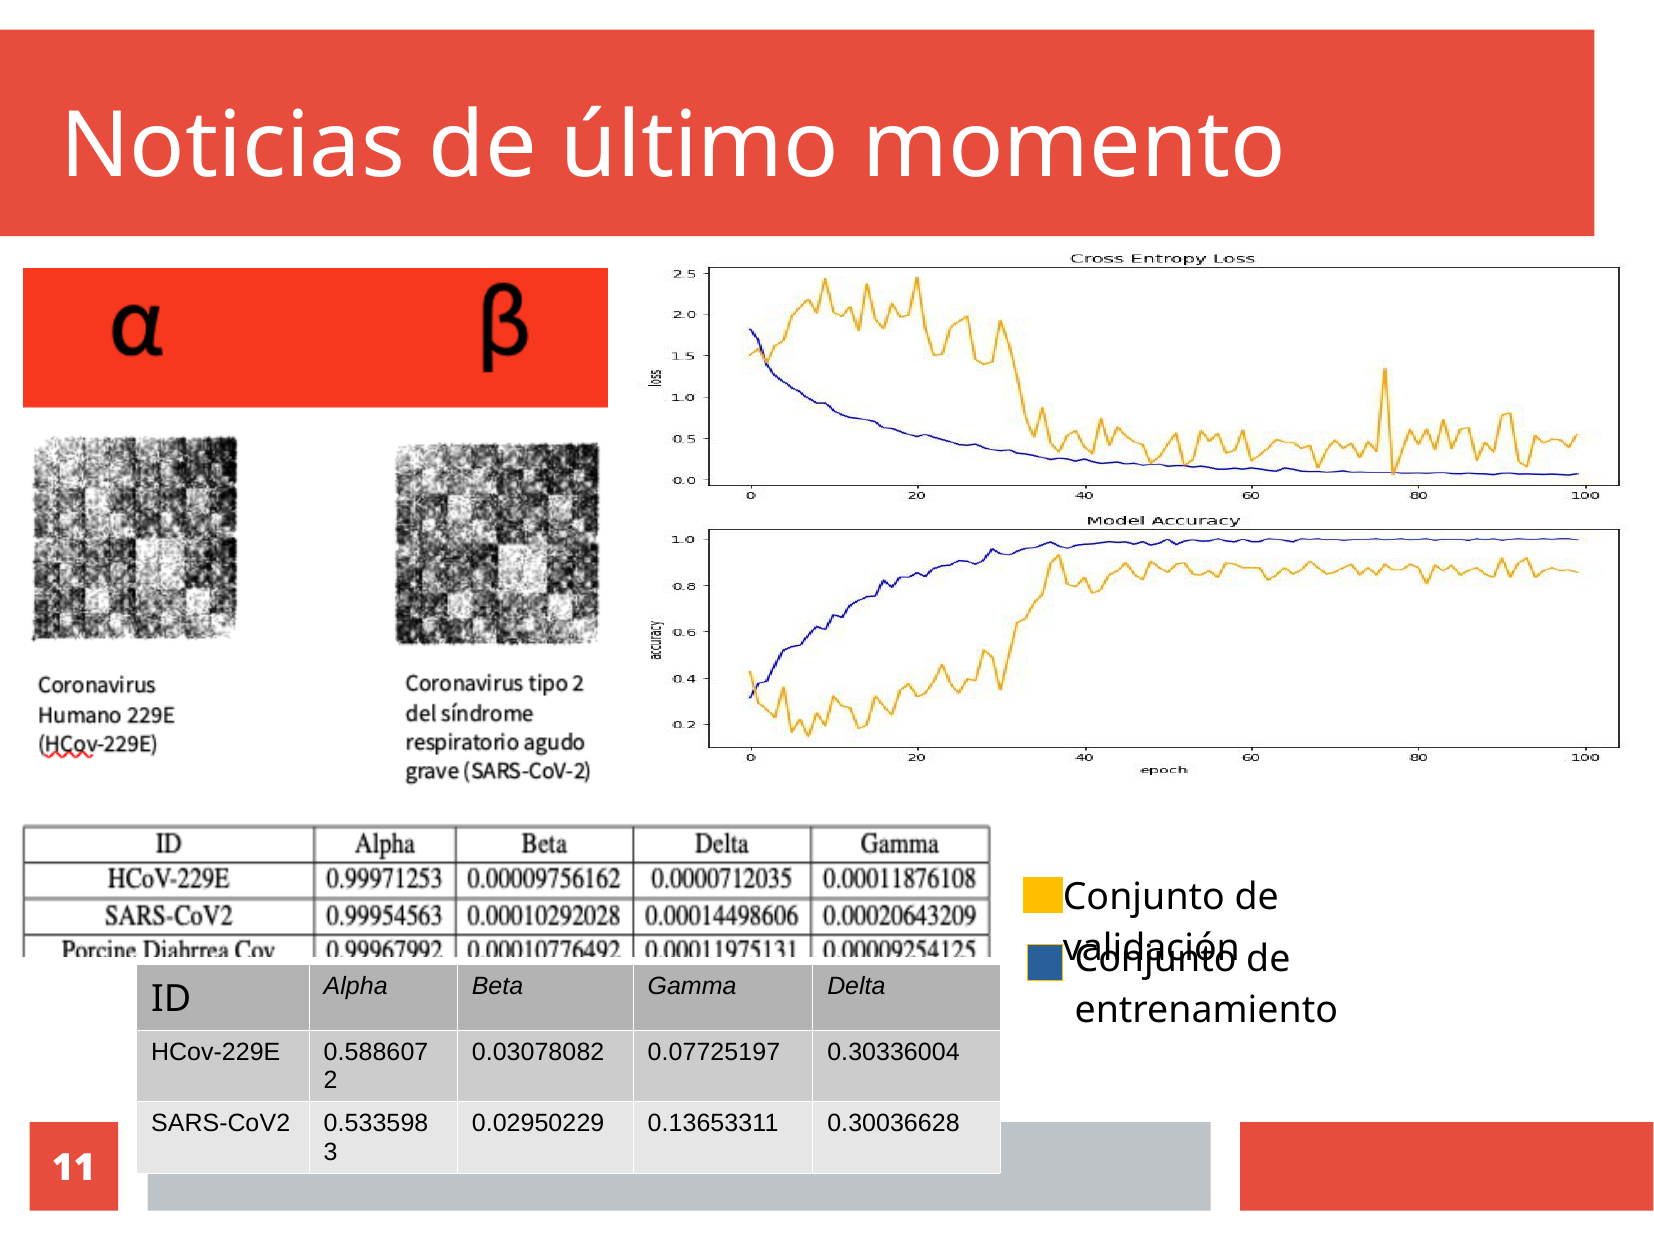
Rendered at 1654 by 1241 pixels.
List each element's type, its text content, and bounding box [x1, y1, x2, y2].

picture [23, 268, 608, 792]
table_header ID [137, 965, 309, 1030]
table_header Delta [813, 965, 1000, 1030]
picture [16, 814, 1004, 957]
table_header Alpha [310, 965, 457, 1030]
table_cell 0.03078082 [458, 1031, 633, 1101]
table_cell 0.02950229 [458, 1102, 633, 1173]
table_header Beta [458, 965, 633, 1030]
text_box [1027, 944, 1059, 981]
table_cell 0.13653311 [634, 1102, 812, 1173]
table_cell 0.5886072 [310, 1031, 457, 1101]
table_cell 0.30336004 [813, 1031, 1000, 1101]
text_box Noticias de último momento [45, 70, 1418, 213]
picture [637, 247, 1630, 780]
table_cell 0.07725197 [634, 1031, 812, 1101]
table_cell HCov-229E [137, 1031, 309, 1101]
table_header Gamma [634, 965, 812, 1030]
table_cell SARS-CoV2 [137, 1102, 309, 1173]
text_box Conjunto de entrenamiento [1059, 924, 1548, 993]
table_cell 0.30036628 [813, 1102, 1000, 1173]
text_box Conjunto de validación [1048, 862, 1453, 925]
text_box [1023, 877, 1048, 913]
table_cell 0.5335983 [310, 1102, 457, 1173]
